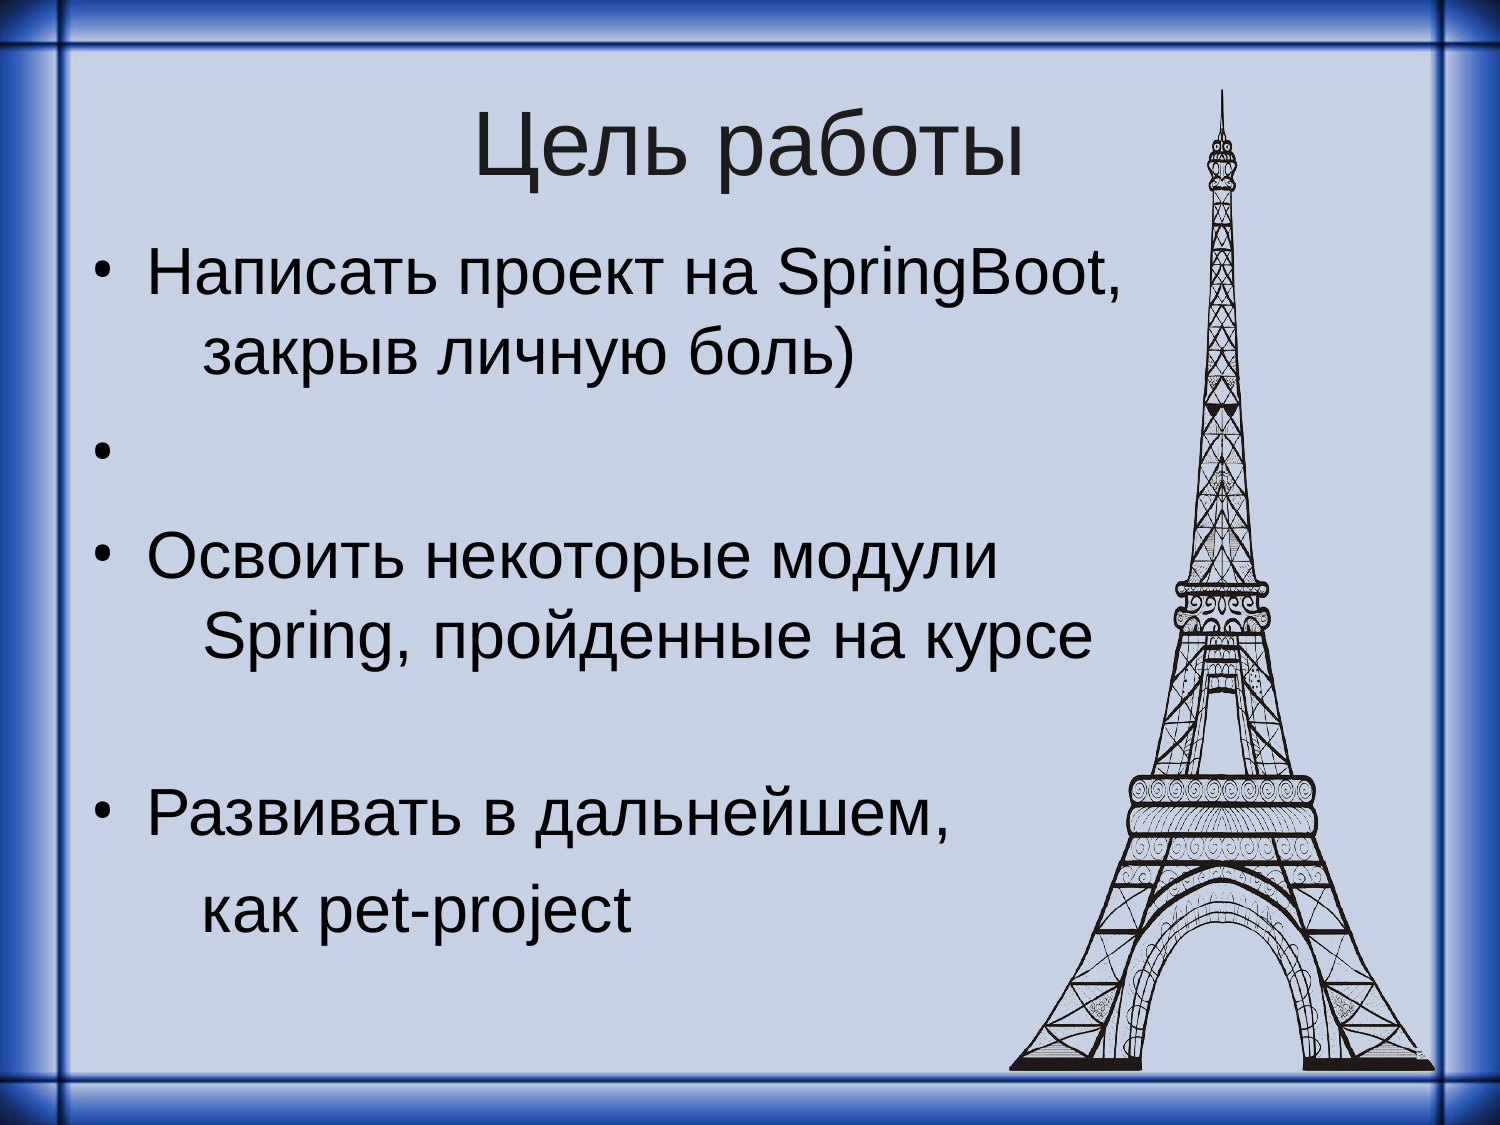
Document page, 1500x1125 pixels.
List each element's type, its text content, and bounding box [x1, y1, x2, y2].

title Цель работы [75, 45, 1426, 219]
list Написать проект на SpringBoot, закрыв личную боль) Освоить некоторые модули Spring, пройденные на курсе Развивать в дальнейшем, как pet-project [75, 219, 1009, 1005]
picture [1009, 90, 1435, 1071]
